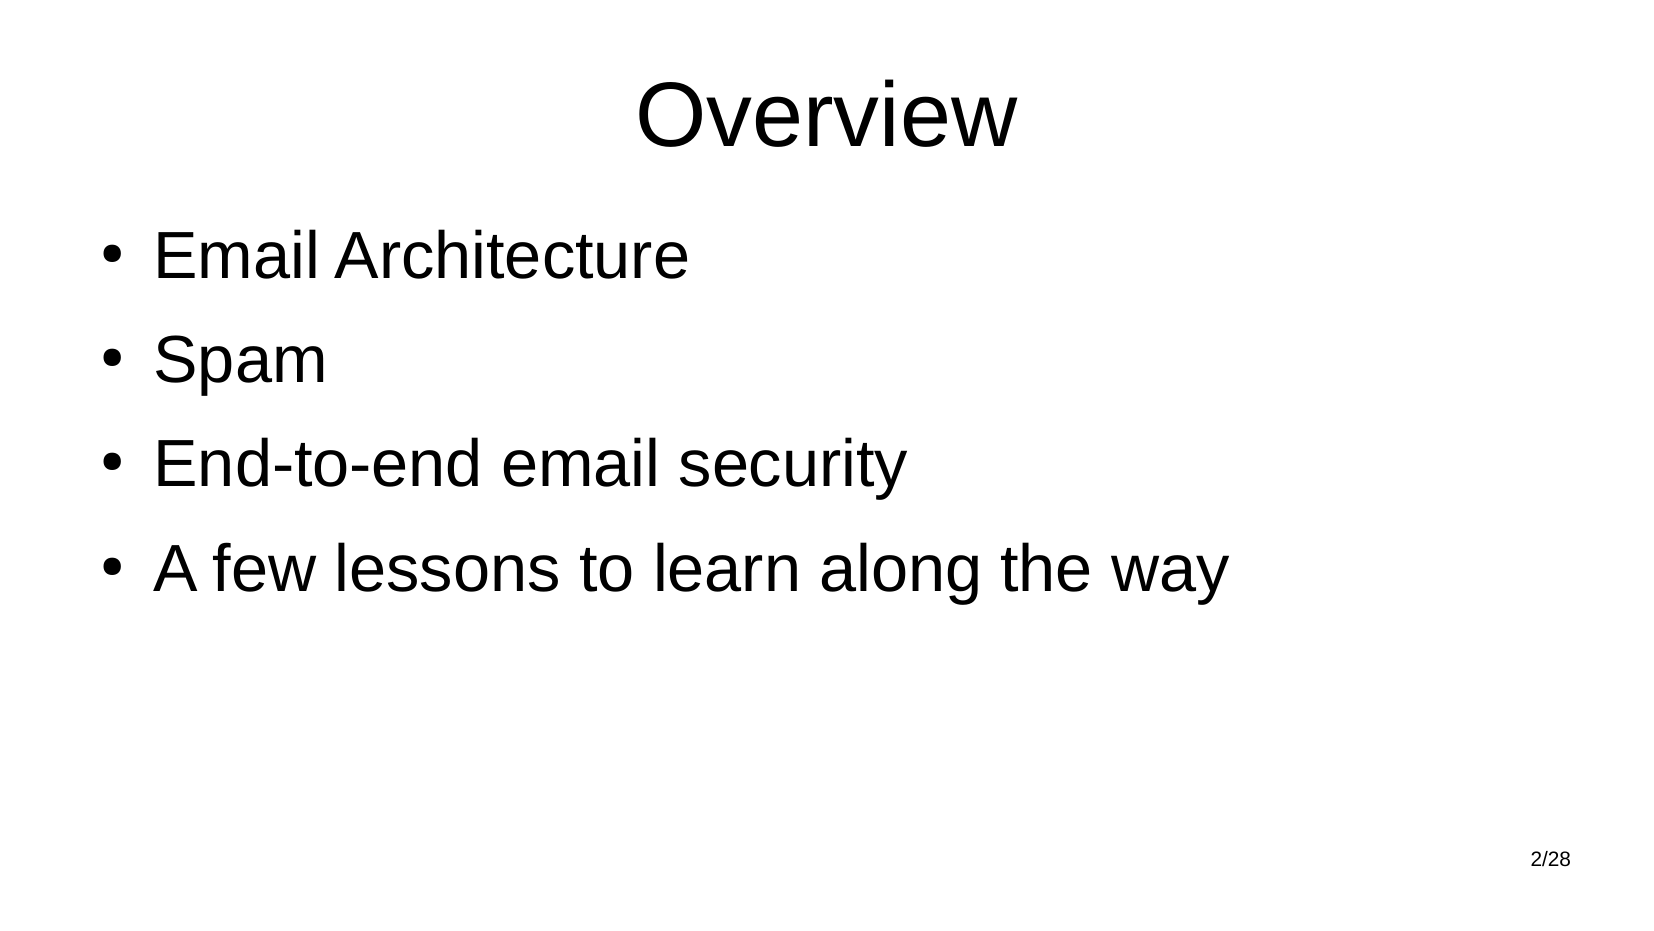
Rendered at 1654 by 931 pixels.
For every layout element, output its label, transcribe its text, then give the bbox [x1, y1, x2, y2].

list Email Architecture Spam End-to-end email security A few lessons to learn along the way [82, 217, 1571, 758]
title Overview [82, 37, 1571, 193]
